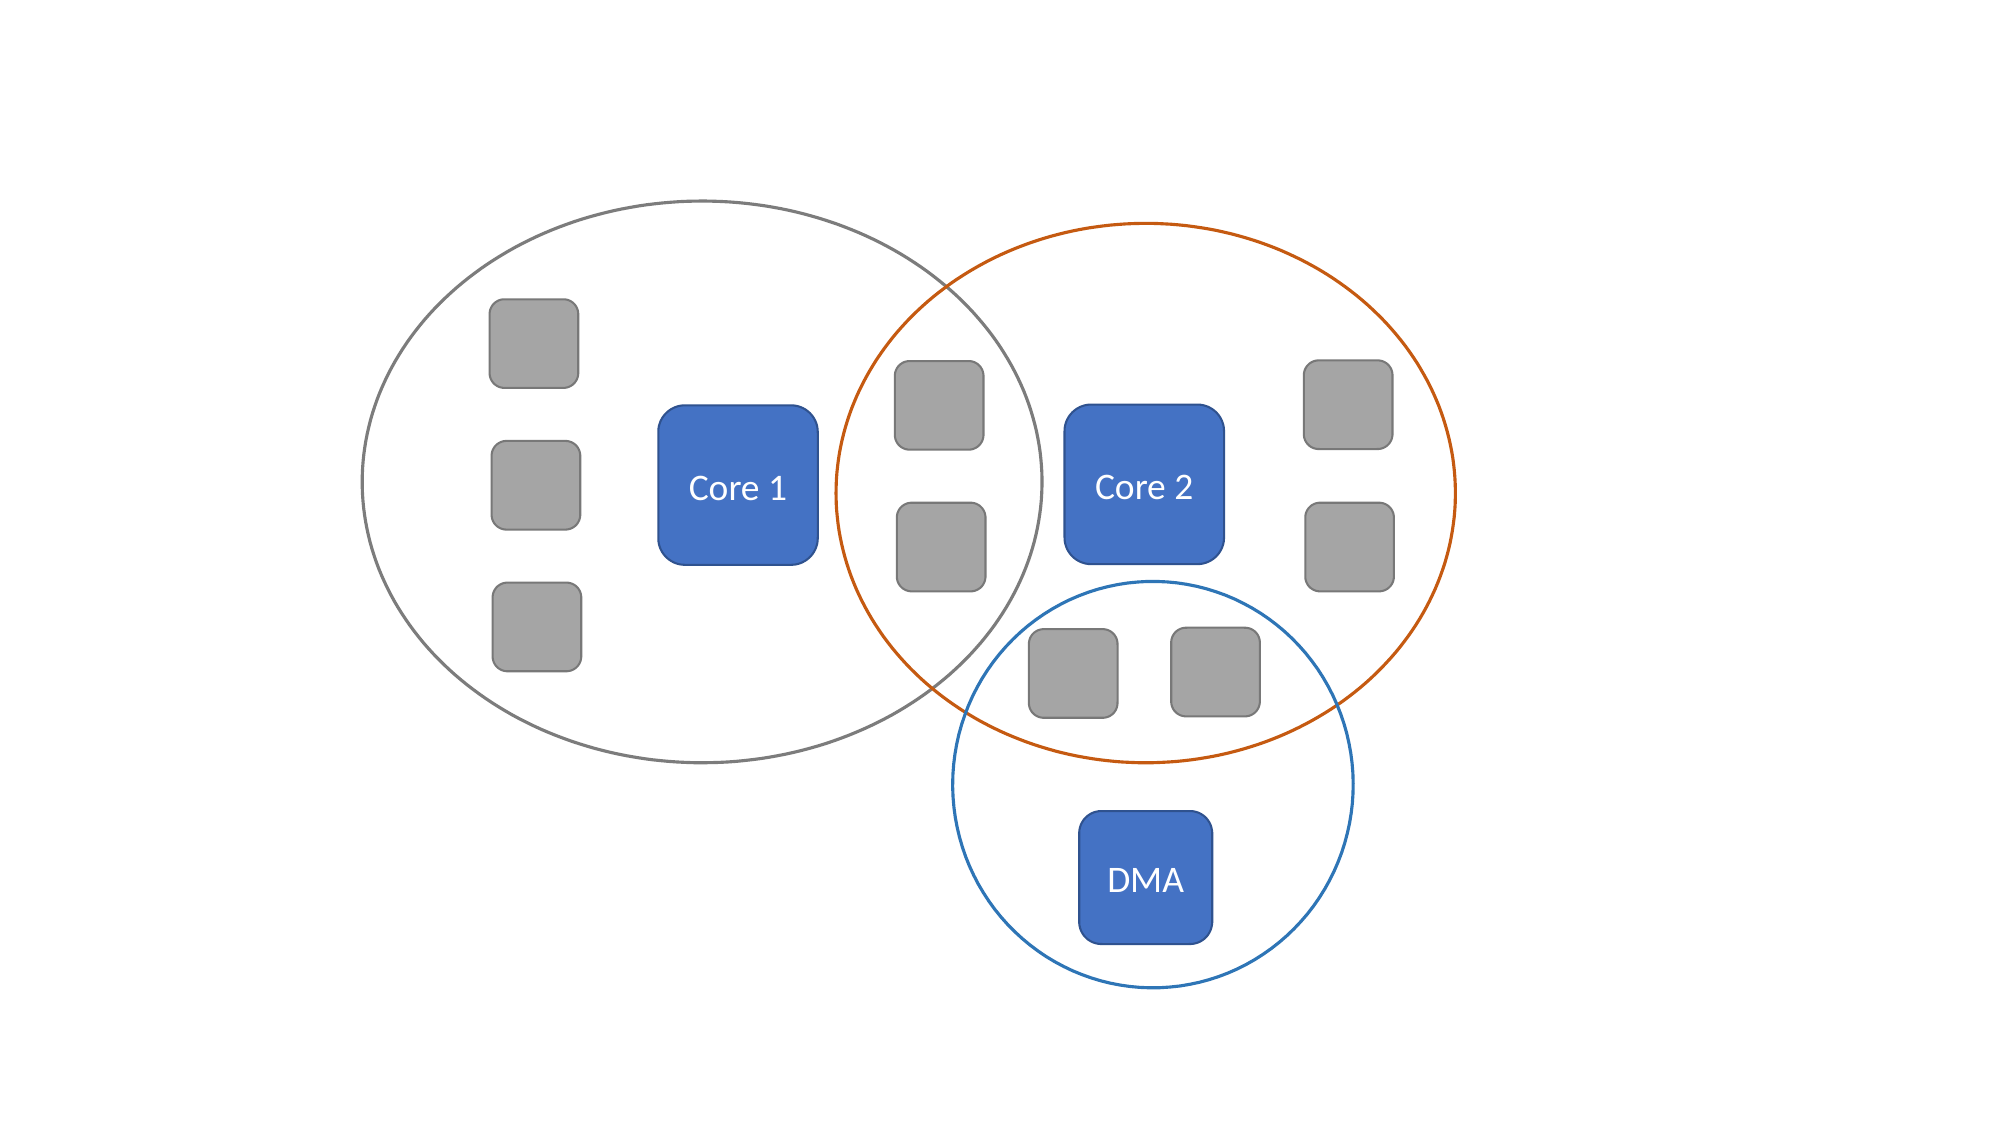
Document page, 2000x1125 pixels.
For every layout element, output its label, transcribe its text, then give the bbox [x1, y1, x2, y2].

text_box [1028, 629, 1118, 718]
text_box DMA [1079, 811, 1213, 945]
text_box [1171, 627, 1260, 717]
text_box [894, 361, 984, 450]
text_box [492, 582, 582, 672]
text_box Core 1 [658, 405, 818, 565]
text_box [1305, 502, 1394, 592]
text_box Core 2 [1064, 404, 1225, 565]
text_box [491, 440, 581, 530]
text_box [489, 299, 579, 388]
text_box [896, 502, 986, 592]
text_box [1303, 360, 1393, 450]
